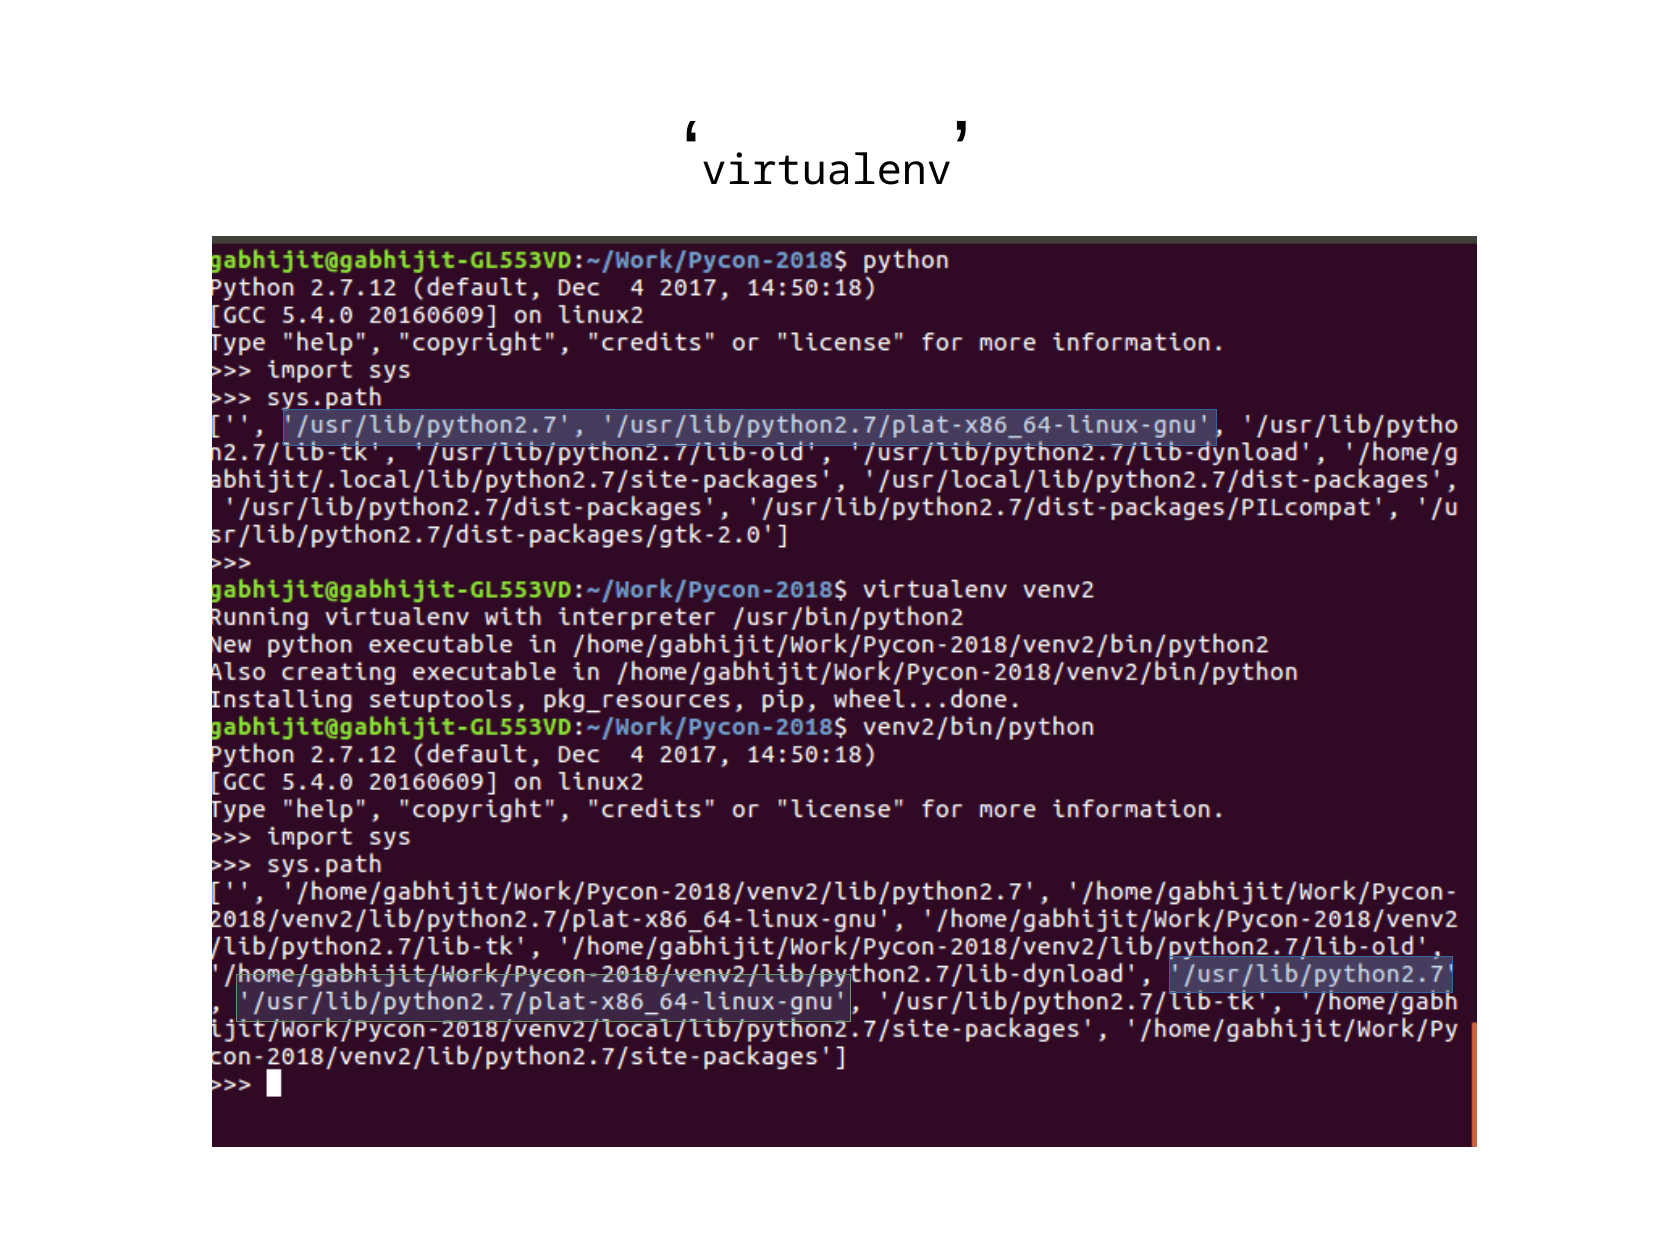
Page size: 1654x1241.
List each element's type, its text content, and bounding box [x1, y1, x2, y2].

text_box [283, 409, 1217, 446]
text_box [1169, 956, 1453, 993]
picture [212, 236, 1477, 1147]
text_box [236, 974, 851, 1022]
title ‘virtualenv’ [82, 49, 1571, 257]
